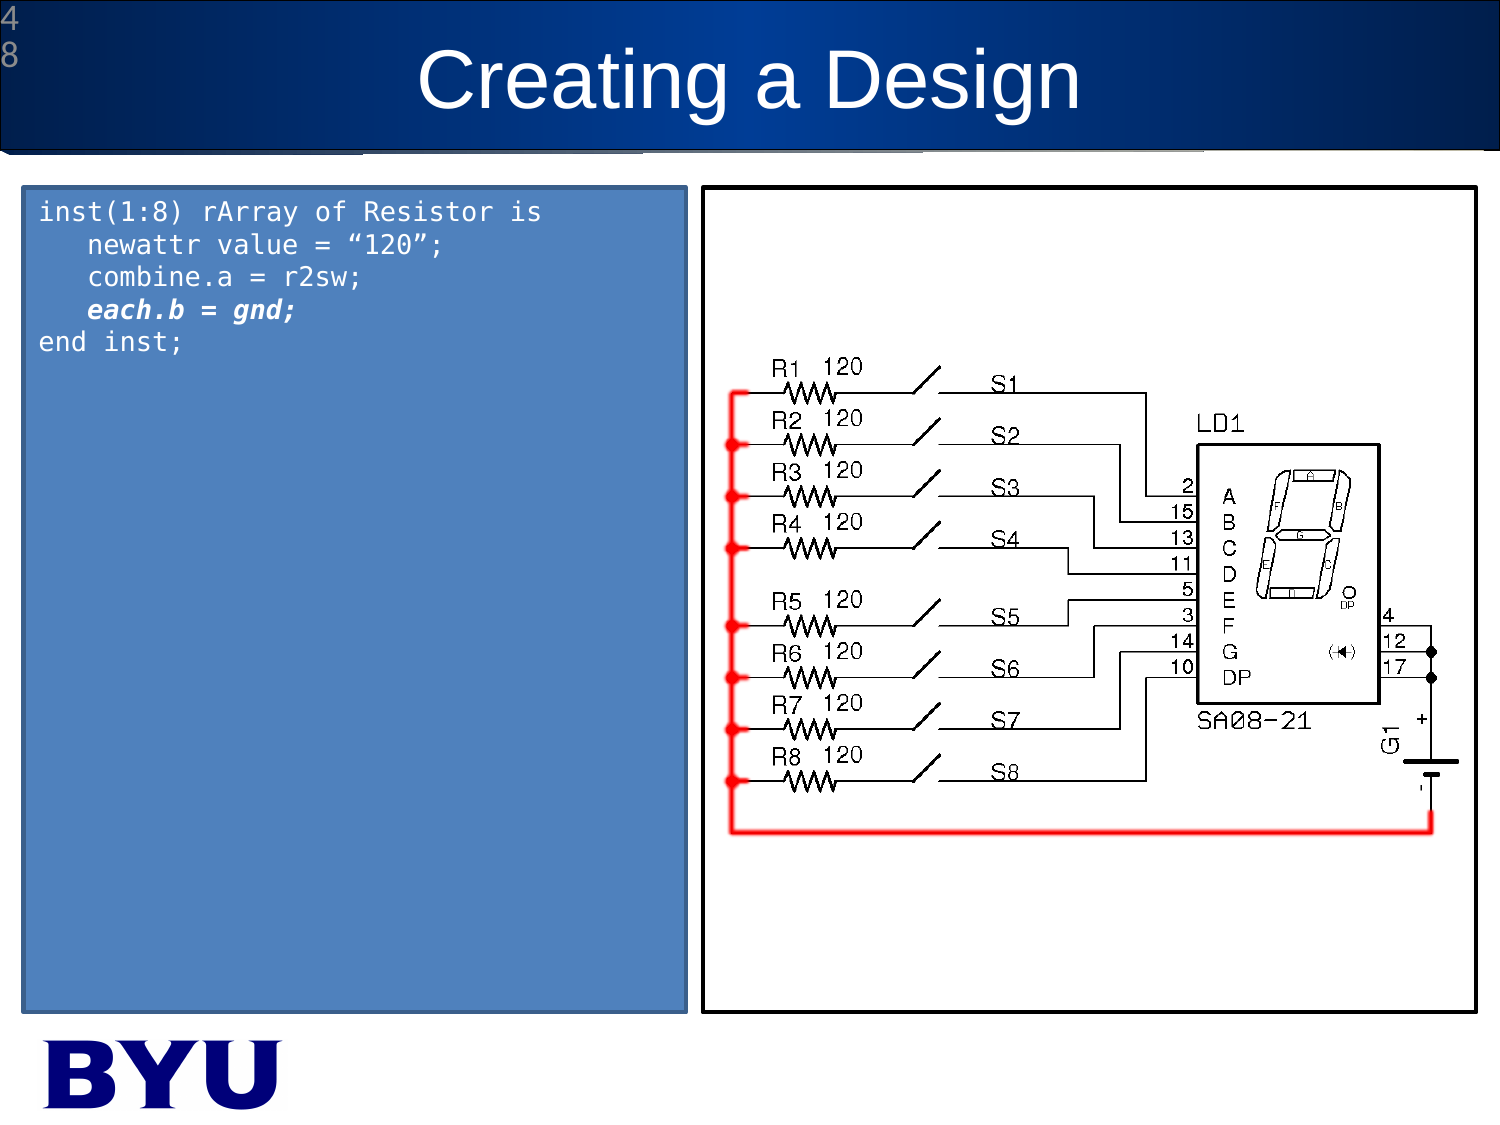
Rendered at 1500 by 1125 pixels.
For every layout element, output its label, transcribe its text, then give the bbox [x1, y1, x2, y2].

text_box [702, 187, 1477, 1013]
picture [37, 1039, 288, 1111]
title Creating a Design [75, 0, 1425, 150]
picture [714, 338, 1471, 853]
text_box inst(1:8) rArray of Resistor is newattr value = “120”; combine.a = r2sw; each.b = gnd; end inst; [23, 187, 686, 1013]
